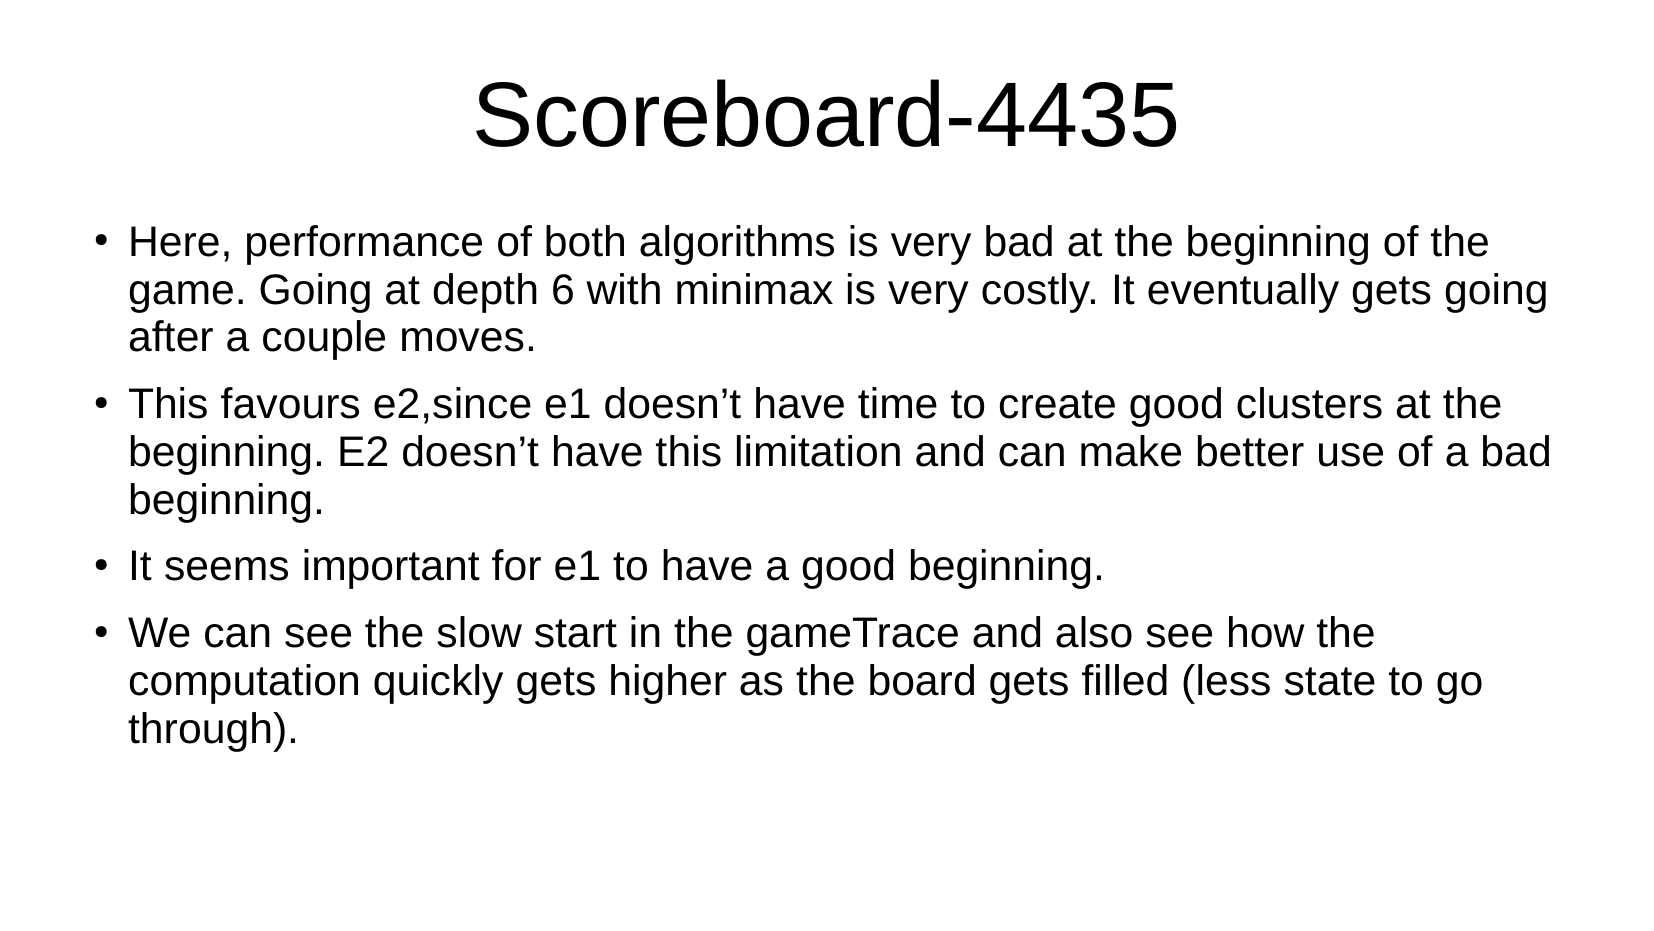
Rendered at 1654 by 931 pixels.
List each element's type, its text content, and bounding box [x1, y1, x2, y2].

list Here, performance of both algorithms is very bad at the beginning of the game. Going at depth 6 with minimax is very costly. It eventually gets going after a couple moves. This favours e2,since e1 doesn’t have time to create good clusters at the beginning. E2 doesn’t have this limitation and can make better use of a bad beginning. It seems important for e1 to have a good beginning. We can see the slow start in the gameTrace and also see how the computation quickly gets higher as the board gets filled (less state to go through). [82, 217, 1571, 758]
title Scoreboard-4435 [82, 37, 1571, 193]
